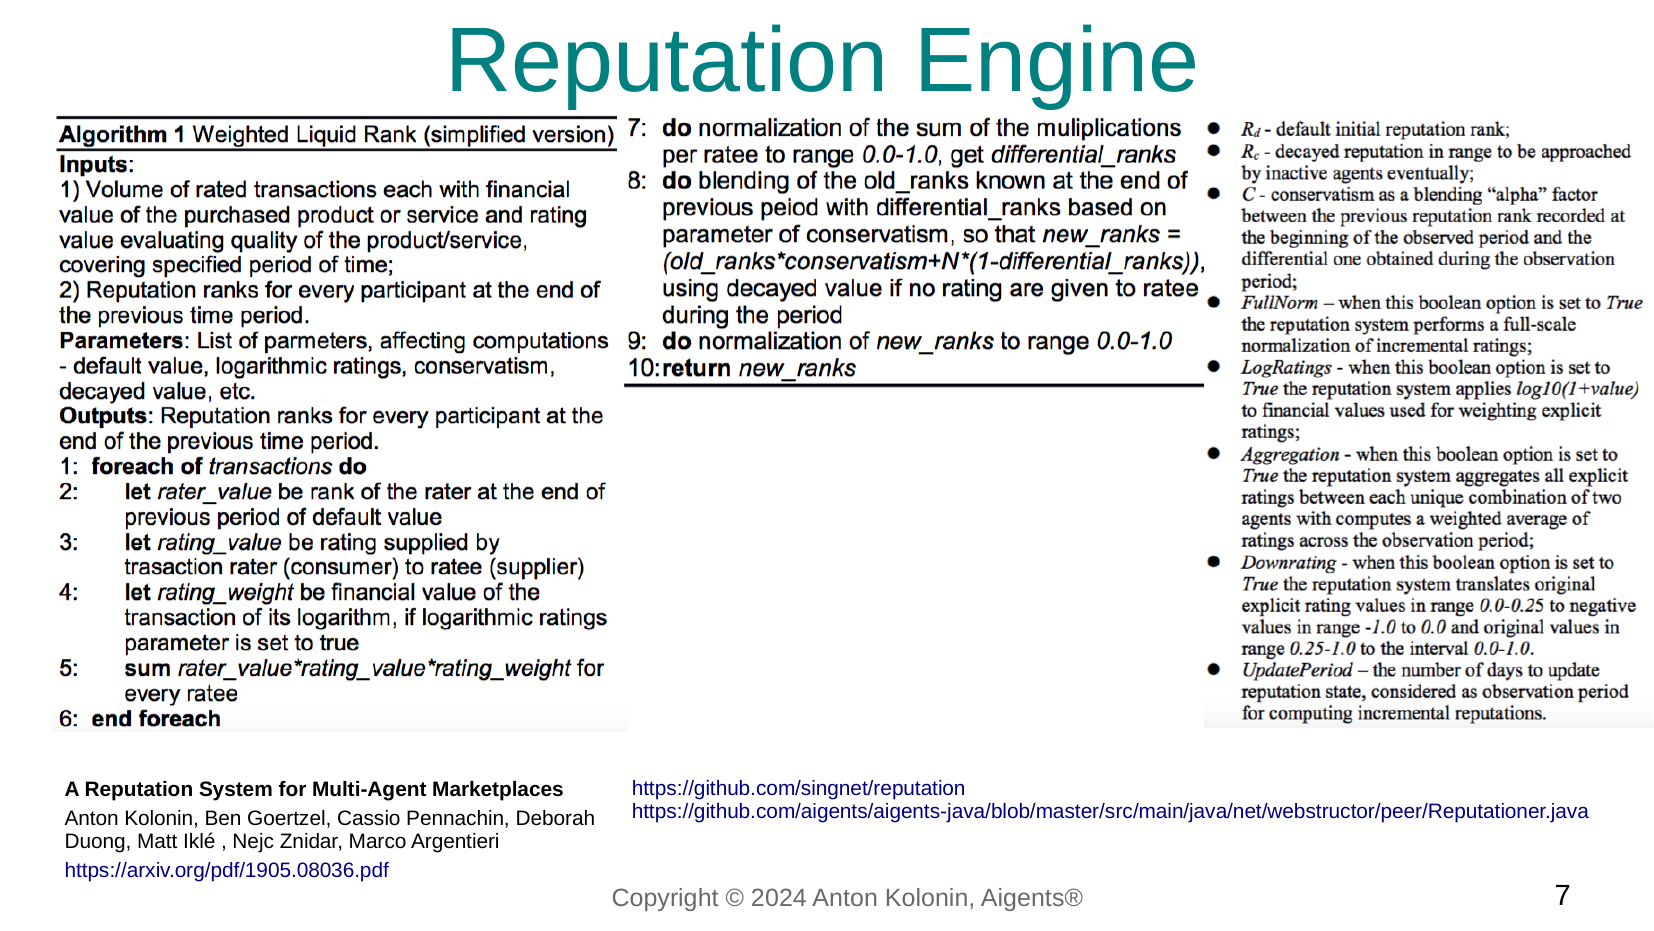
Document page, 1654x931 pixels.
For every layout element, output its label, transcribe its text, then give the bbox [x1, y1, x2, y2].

text_box https://github.com/singnet/reputation https://github.com/aigents/aigents-java/blob/master/src/main/java/net/webstructor/peer/Reputationer.java [617, 769, 1626, 831]
text_box Reputation Engine [336, 1, 1310, 119]
text_box A Reputation System for Multi-Agent Marketplaces Anton Kolonin, Ben Goertzel, Cassio Pennachin, Deborah Duong, Matt Iklé , Nejc Znidar, Marco Argentieri https://arxiv.org/pdf/1905.08036.pdf [49, 770, 642, 870]
picture [51, 111, 1654, 732]
